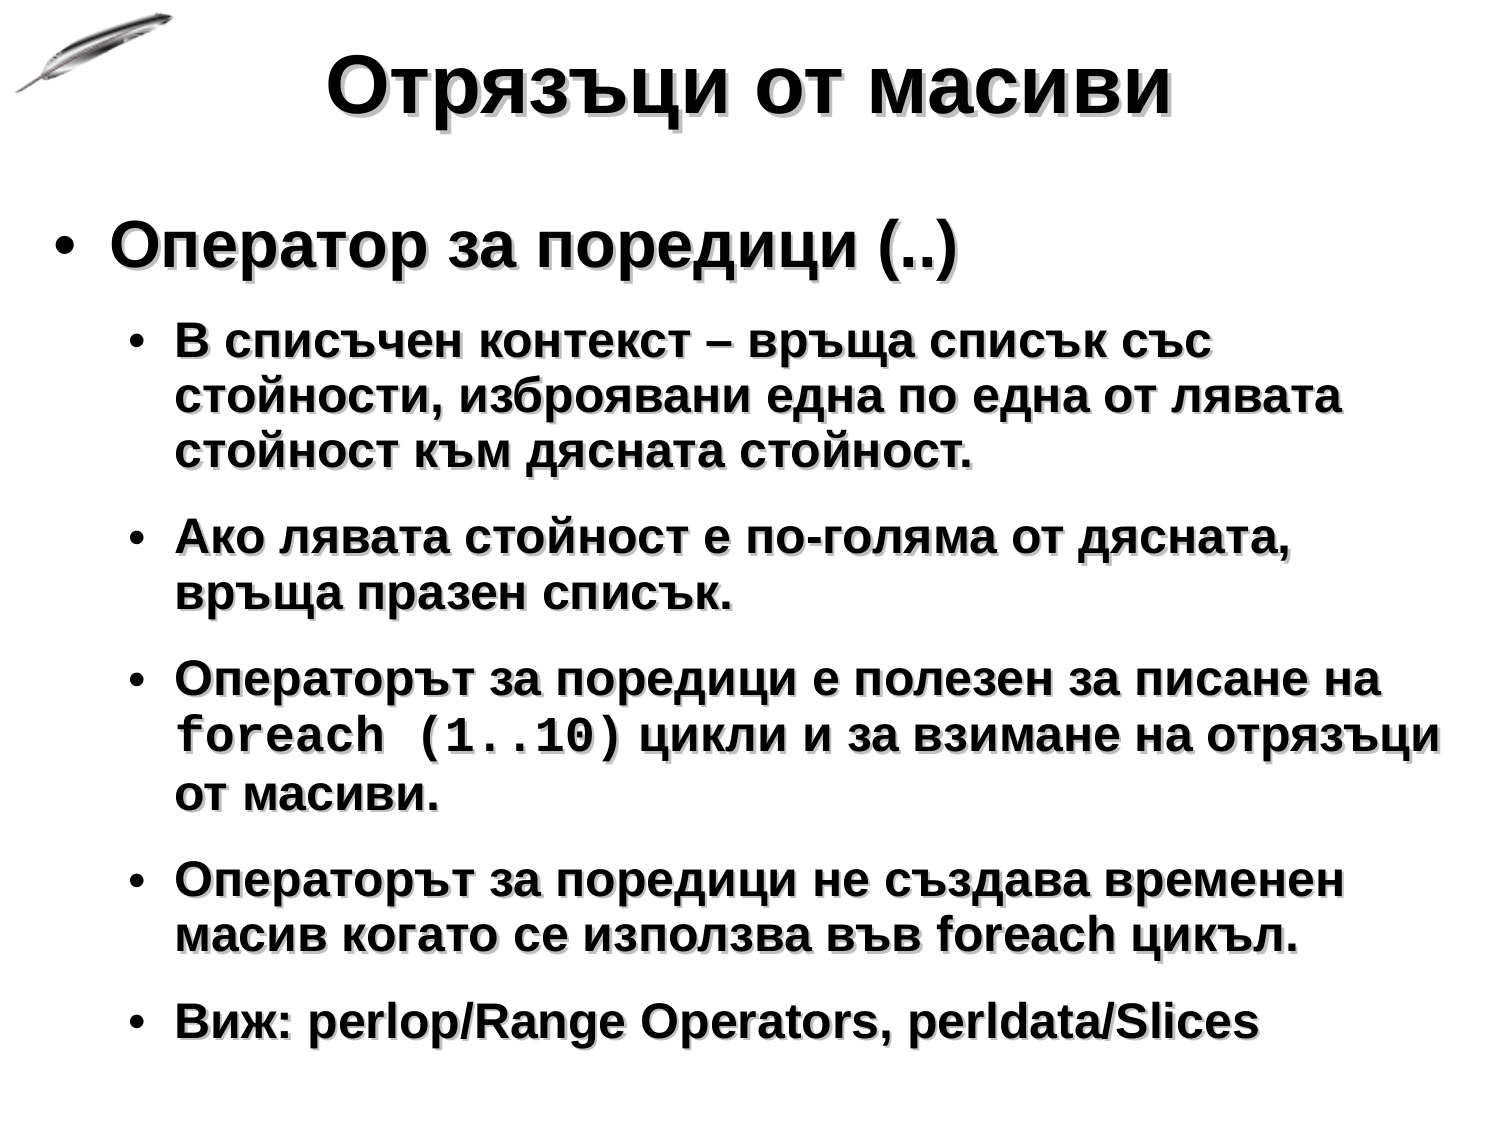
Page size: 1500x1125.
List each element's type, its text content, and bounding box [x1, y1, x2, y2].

title Отрязъци от масиви [144, 0, 1356, 178]
list Оператор за поредици (..) В списъчен контекст – връща списък със стойности, изброявани една по една от лявата стойност към дясната стойност. Ако лявата стойност е по-голяма от дясната, връща празен списък. Операторът за поредици е полезен за писане на foreach (1..10) цикли и за взимане на отрязъци от масиви. Операторът за поредици не създава временен масив когато се използва във foreach цикъл. Виж: perlop/Range Operators, perldata/Slices [53, 207, 1447, 1084]
picture [11, 11, 144, 95]
